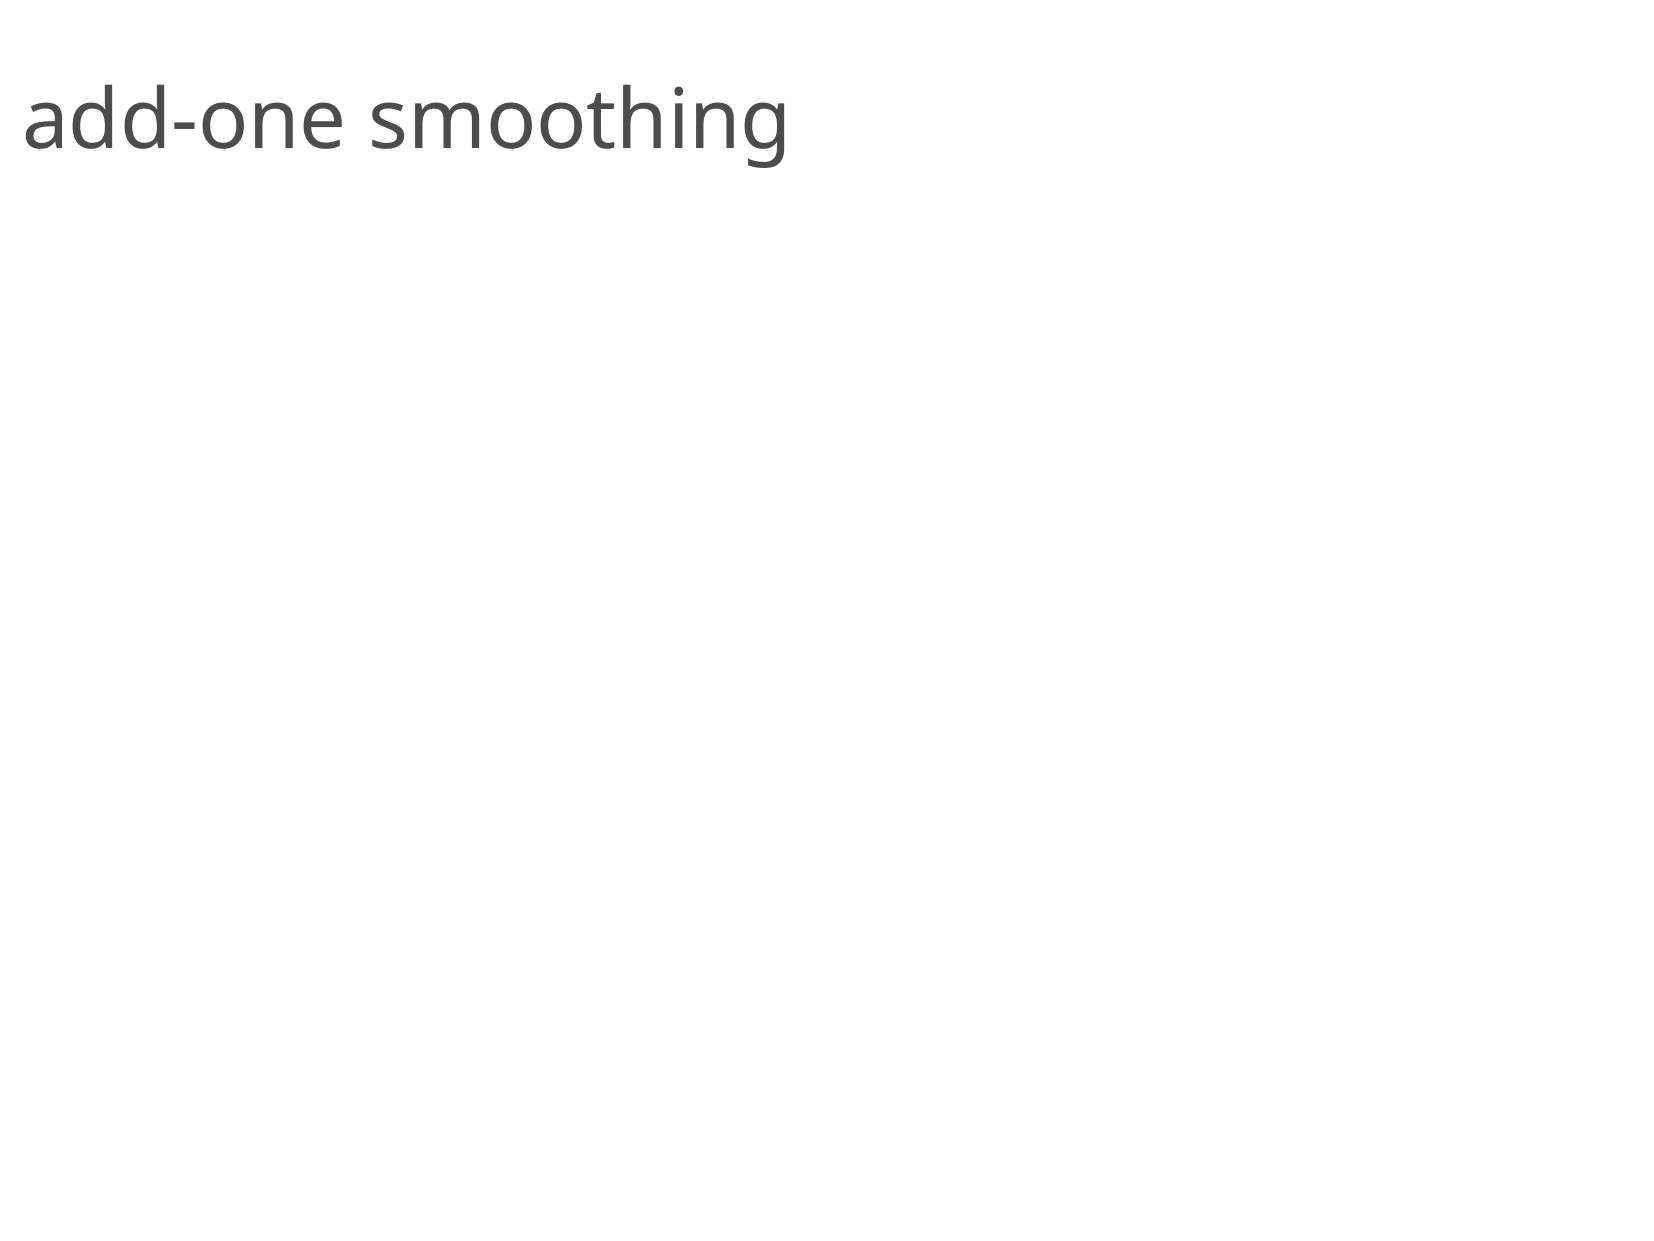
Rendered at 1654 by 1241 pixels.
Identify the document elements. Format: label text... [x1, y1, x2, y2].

title add-one smoothing [22, 26, 1654, 205]
